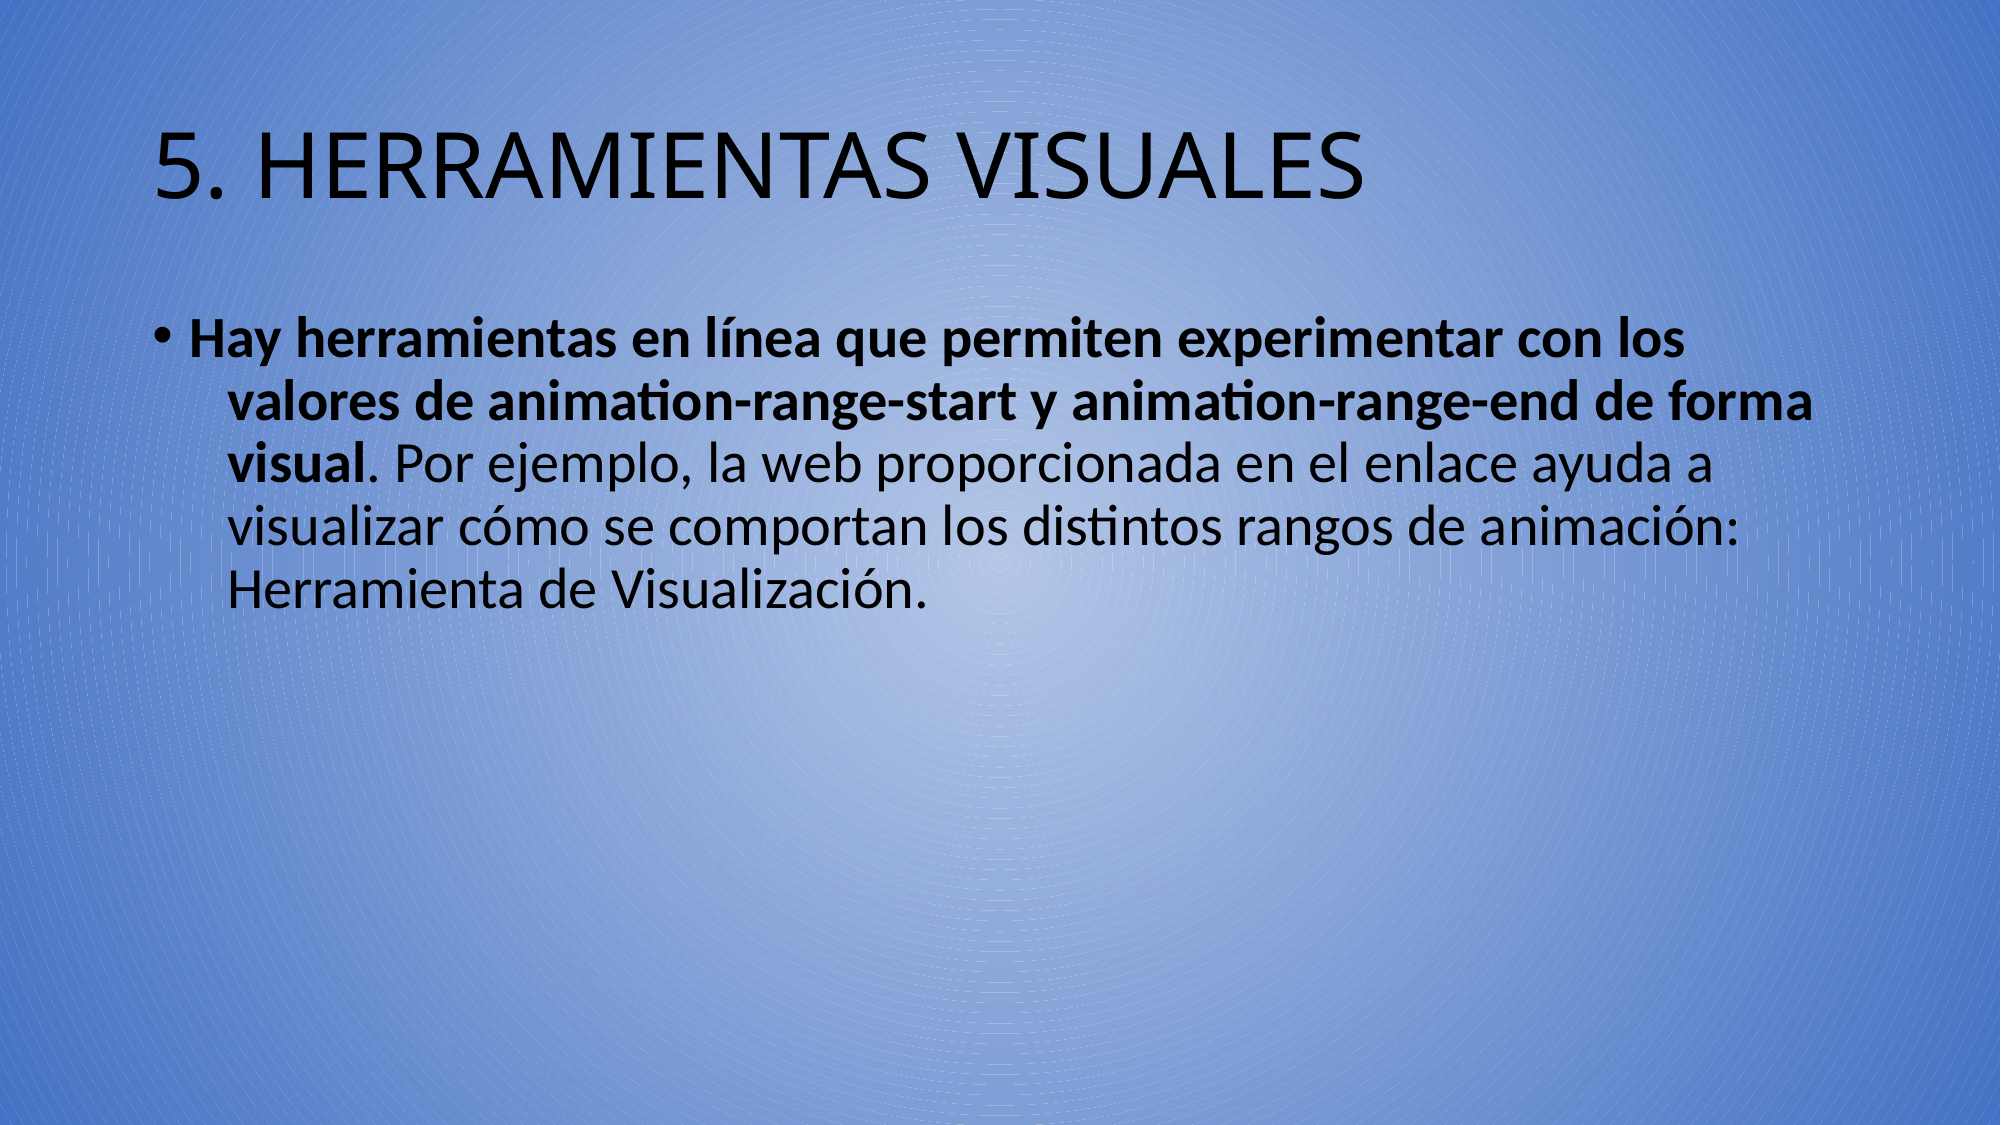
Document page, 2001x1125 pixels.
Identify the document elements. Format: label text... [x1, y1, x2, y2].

list Hay herramientas en línea que permiten experimentar con los valores de animation-range-start y animation-range-end de forma visual. Por ejemplo, la web proporcionada en el enlace ayuda a visualizar cómo se comportan los distintos rangos de animación: Herramienta de Visualización. [137, 299, 1863, 1014]
title 5. HERRAMIENTAS VISUALES [137, 59, 1863, 278]
